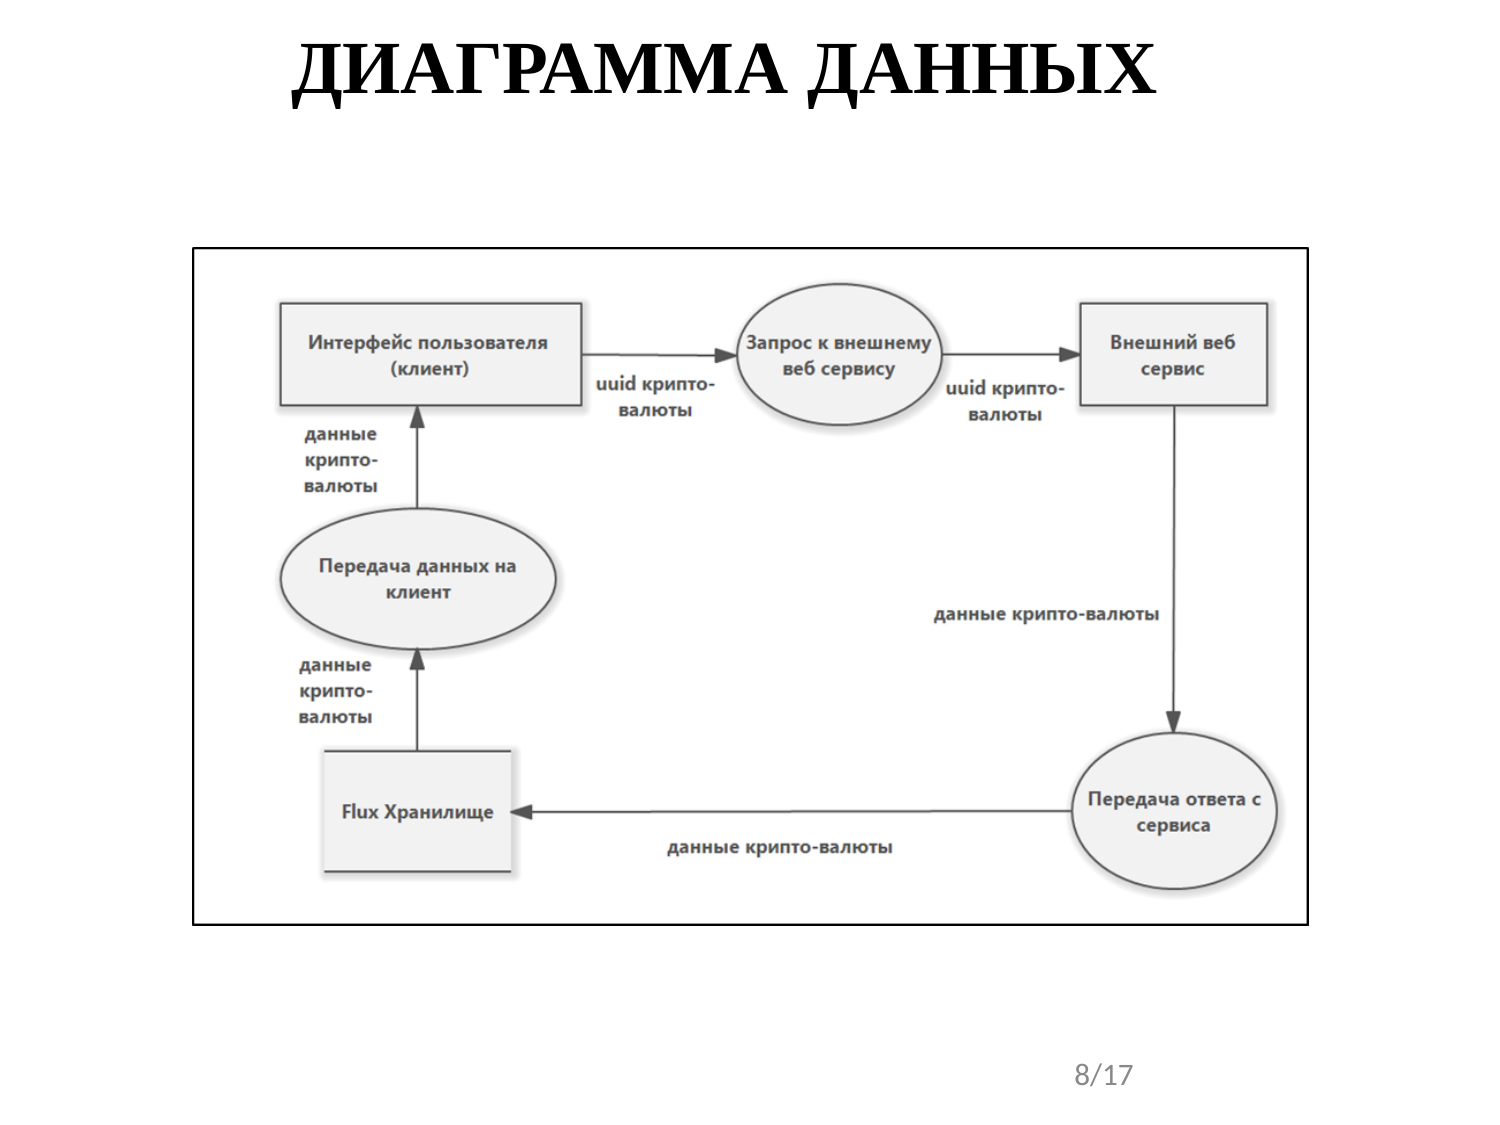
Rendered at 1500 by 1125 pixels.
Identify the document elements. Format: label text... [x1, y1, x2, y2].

picture [192, 247, 1309, 926]
slide_number 8/17 [1059, 1042, 1397, 1103]
title ДИАГРАММА ДАННЫХ [167, 0, 1283, 139]
